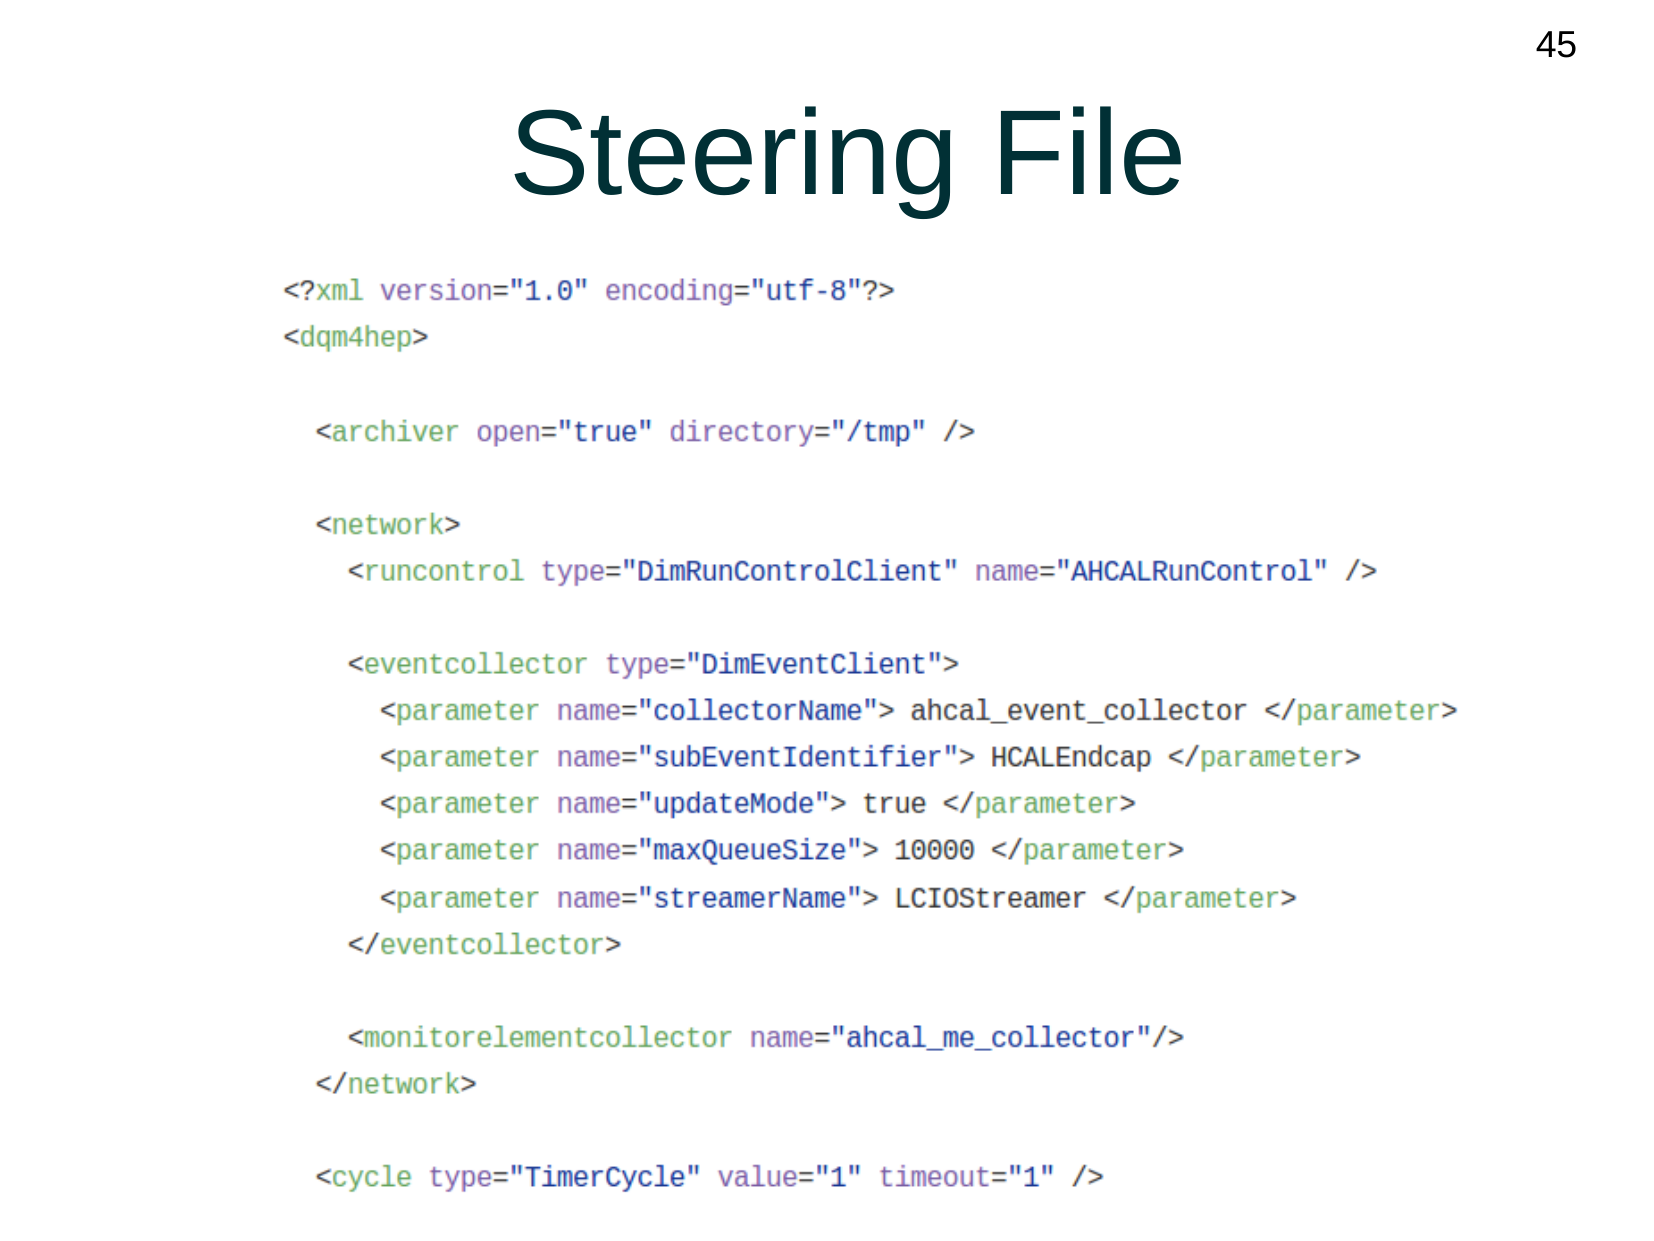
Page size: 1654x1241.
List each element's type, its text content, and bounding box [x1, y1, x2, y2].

picture [271, 270, 1477, 1241]
text_box <number> [1521, 16, 1654, 84]
title Steering File [82, 49, 1571, 257]
